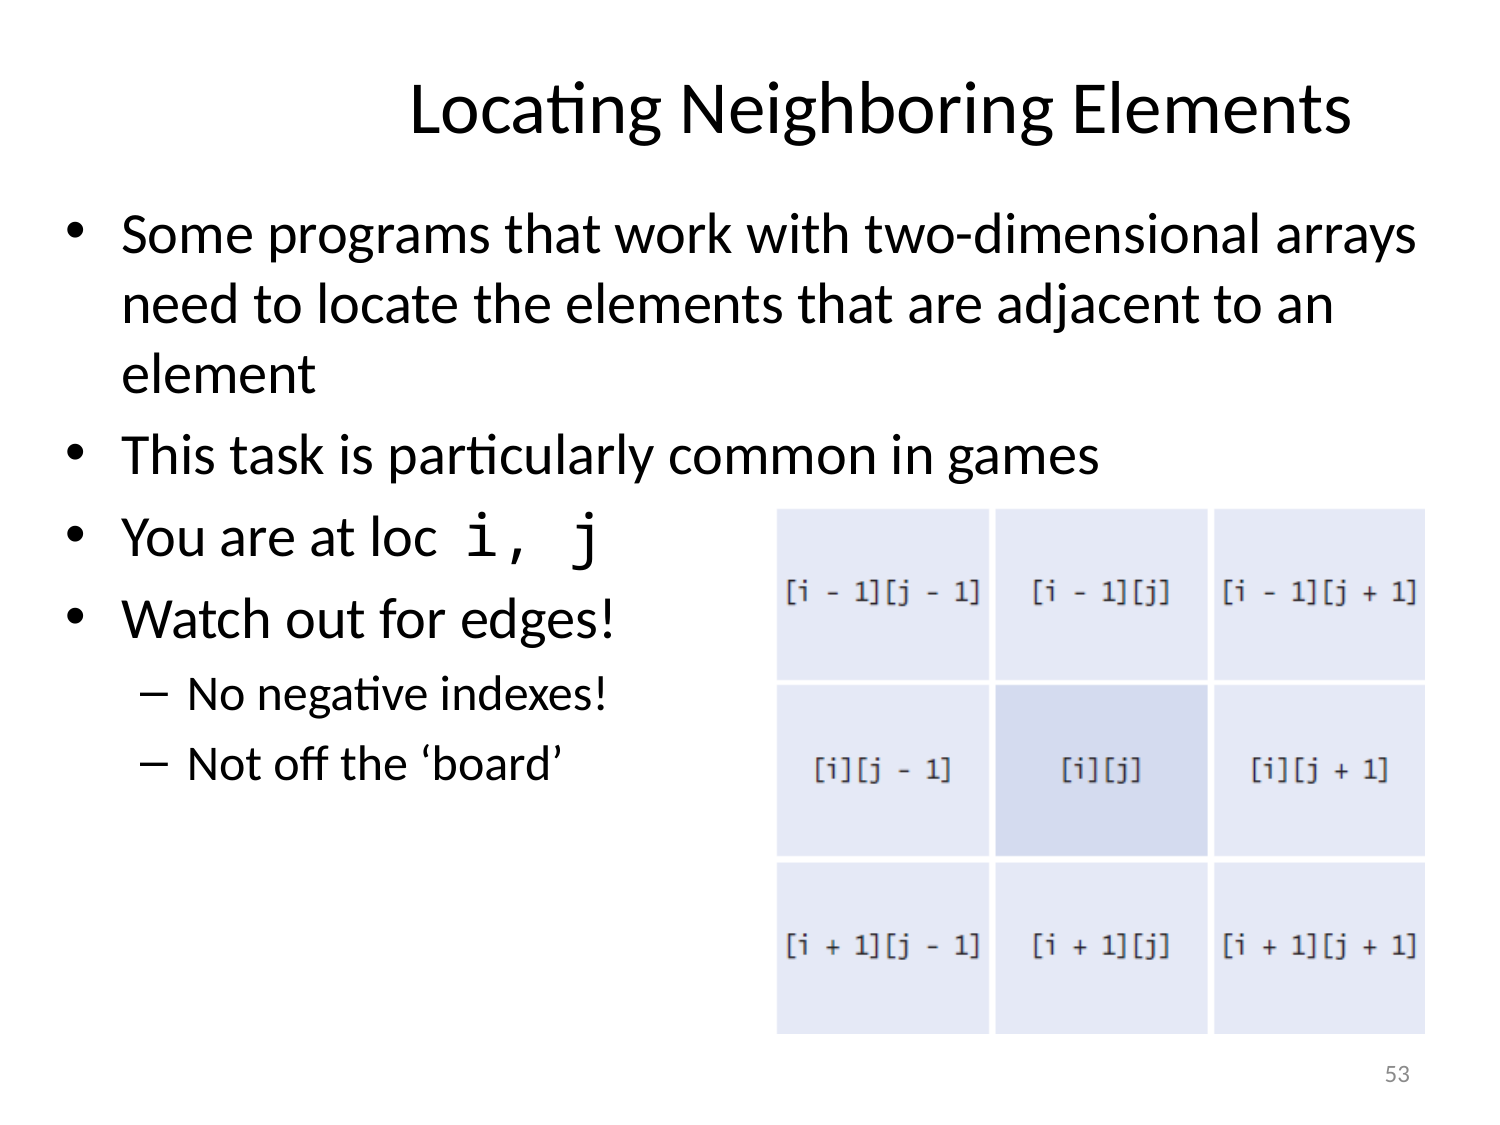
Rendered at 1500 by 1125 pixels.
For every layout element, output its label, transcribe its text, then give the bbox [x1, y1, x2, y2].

title Locating Neighboring Elements [287, 45, 1475, 163]
slide_number <number> [1074, 1042, 1425, 1103]
picture [774, 506, 1425, 1034]
list Some programs that work with two-dimensional arrays need to locate the elements that are adjacent to an element This task is particularly common in games You are at loc i, j Watch out for edges! No negative indexes! Not off the ‘board’ [50, 187, 1450, 1025]
